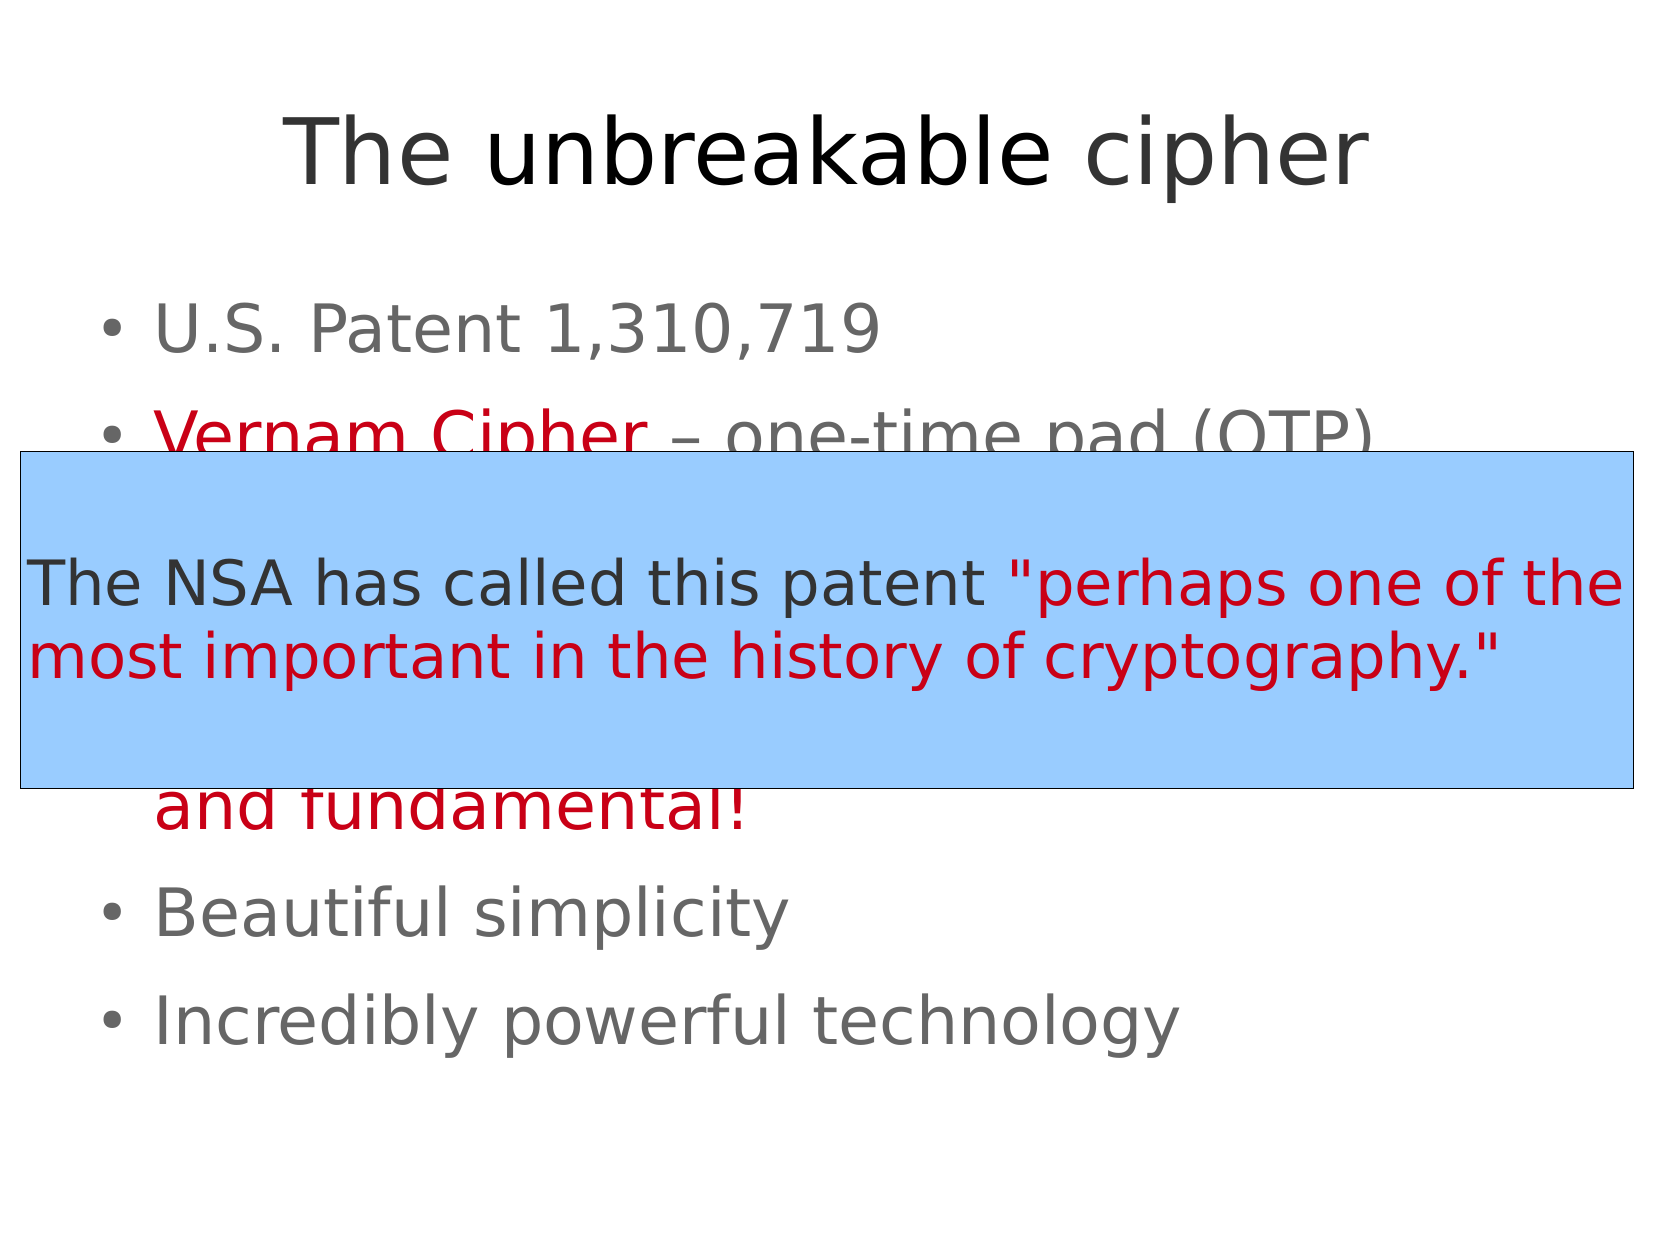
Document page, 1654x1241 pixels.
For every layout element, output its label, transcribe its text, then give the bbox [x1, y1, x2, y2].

list U.S. Patent 1,310,719 Vernam Cipher – one-time pad (OTP) Mauborgne co-invented—thought of randomness Shannon proved it is both unbreakable and fundamental! Beautiful simplicity Incredibly powerful technology [82, 290, 1571, 451]
title The unbreakable cipher [82, 56, 1571, 250]
list U.S. Patent 1,310,719 Vernam Cipher – one-time pad (OTP) Mauborgne co-invented—thought of randomness Shannon proved it is both unbreakable and fundamental! Beautiful simplicity Incredibly powerful technology [82, 789, 1571, 1109]
text_box The NSA has called this patent "perhaps one of the most important in the history of cryptography." [20, 451, 1634, 789]
